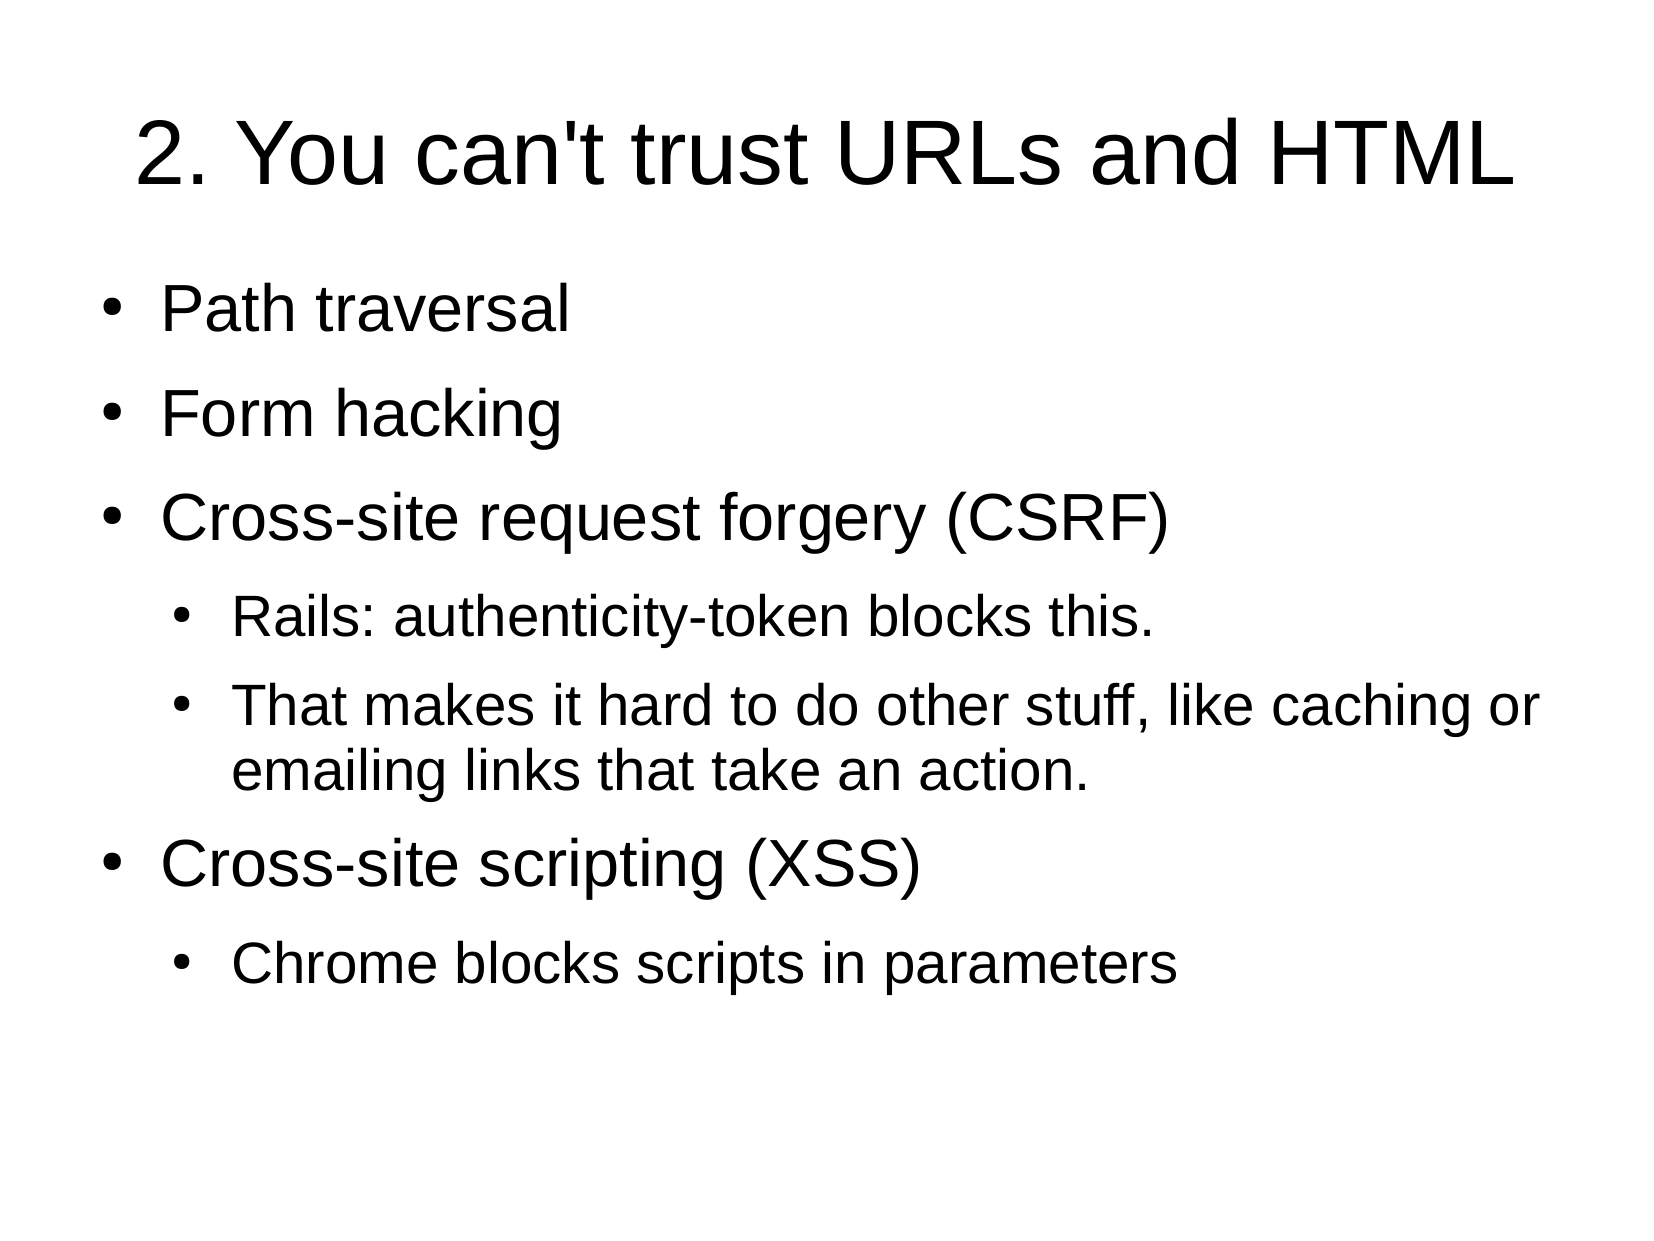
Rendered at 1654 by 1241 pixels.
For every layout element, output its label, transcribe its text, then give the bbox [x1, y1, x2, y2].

title 2. You can't trust URLs and HTML [82, 49, 1571, 257]
list Path traversal Form hacking Cross-site request forgery (CSRF) Rails: authenticity-token blocks this. That makes it hard to do other stuff, like caching or emailing links that take an action. Cross-site scripting (XSS) Chrome blocks scripts in parameters [82, 271, 1571, 996]
